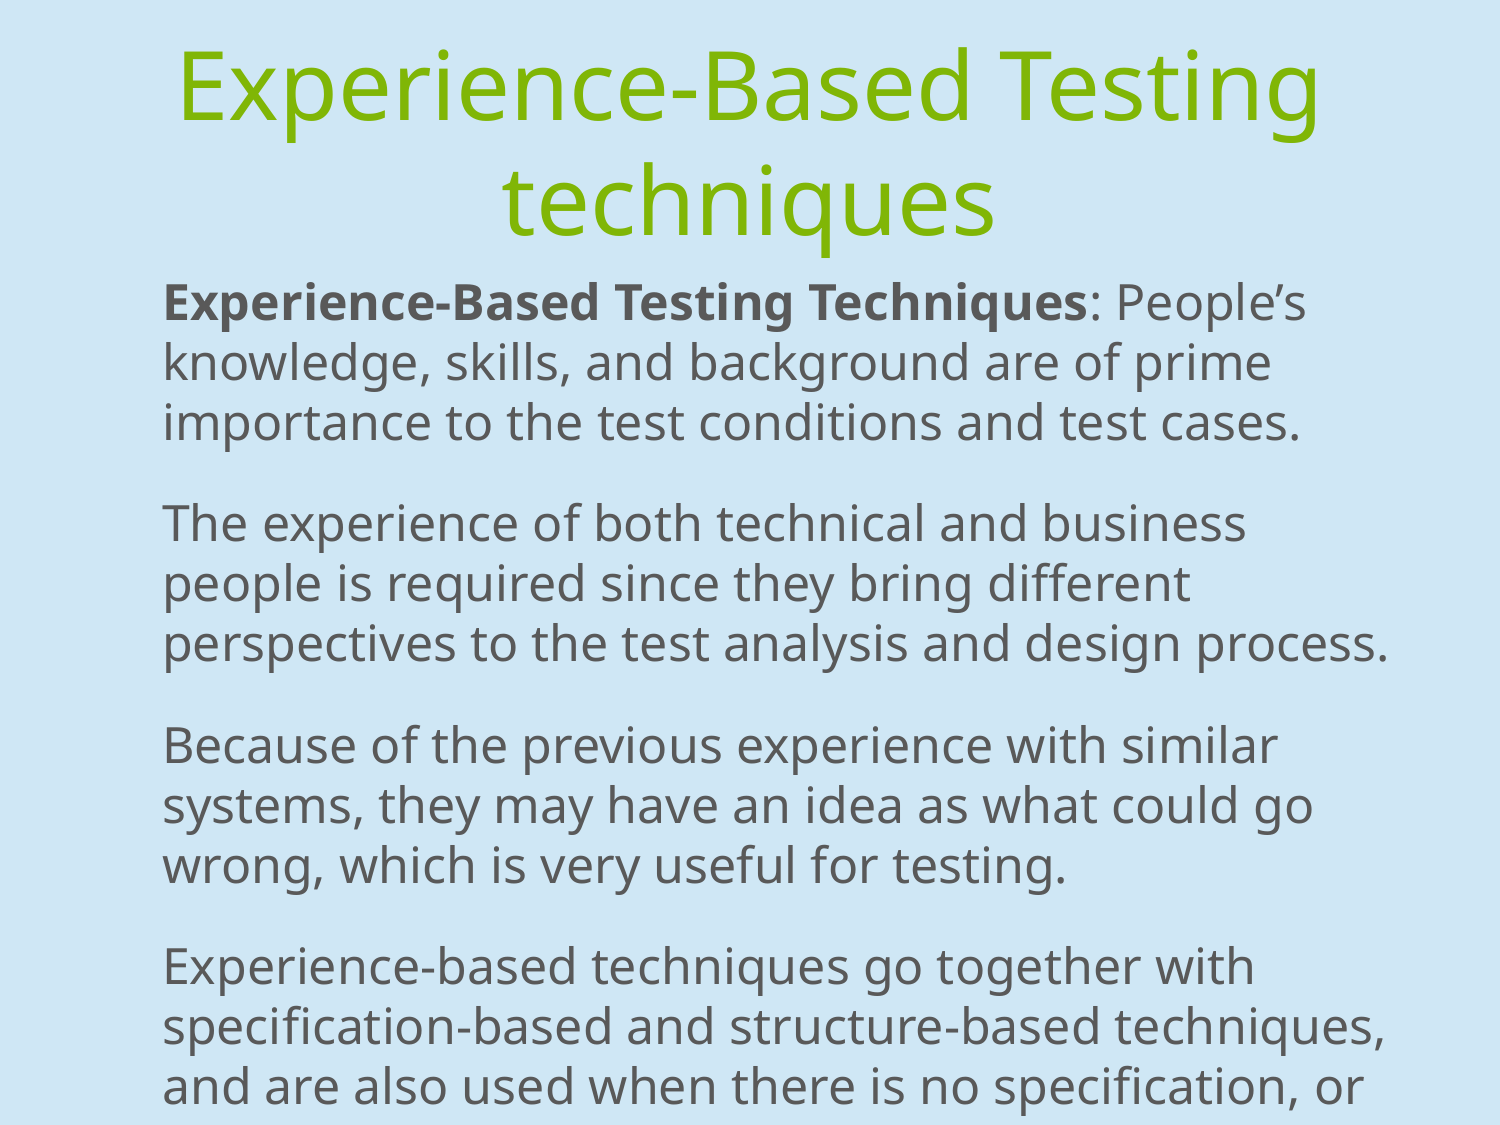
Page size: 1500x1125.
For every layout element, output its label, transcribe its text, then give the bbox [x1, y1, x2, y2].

title Experience-Based Testing techniques [90, 17, 1410, 237]
list Experience-Based Testing Techniques: People’s knowledge, skills, and background are of prime importance to the test conditions and test cases. The experience of both technical and business people is required since they bring different perspectives to the test analysis and design process. Because of the previous experience with similar systems, they may have an idea as what could go wrong, which is very useful for testing. Experience-based techniques go together with specification-based and structure-based techniques, and are also used when there is no specification, or if the specification is inadequate or out of date. This may be the only type of technique used for low-risk systems, but this approach may be particularly useful under extreme time pressure – in fact this is one of the factors leading to exploratory testing. [90, 262, 1410, 975]
